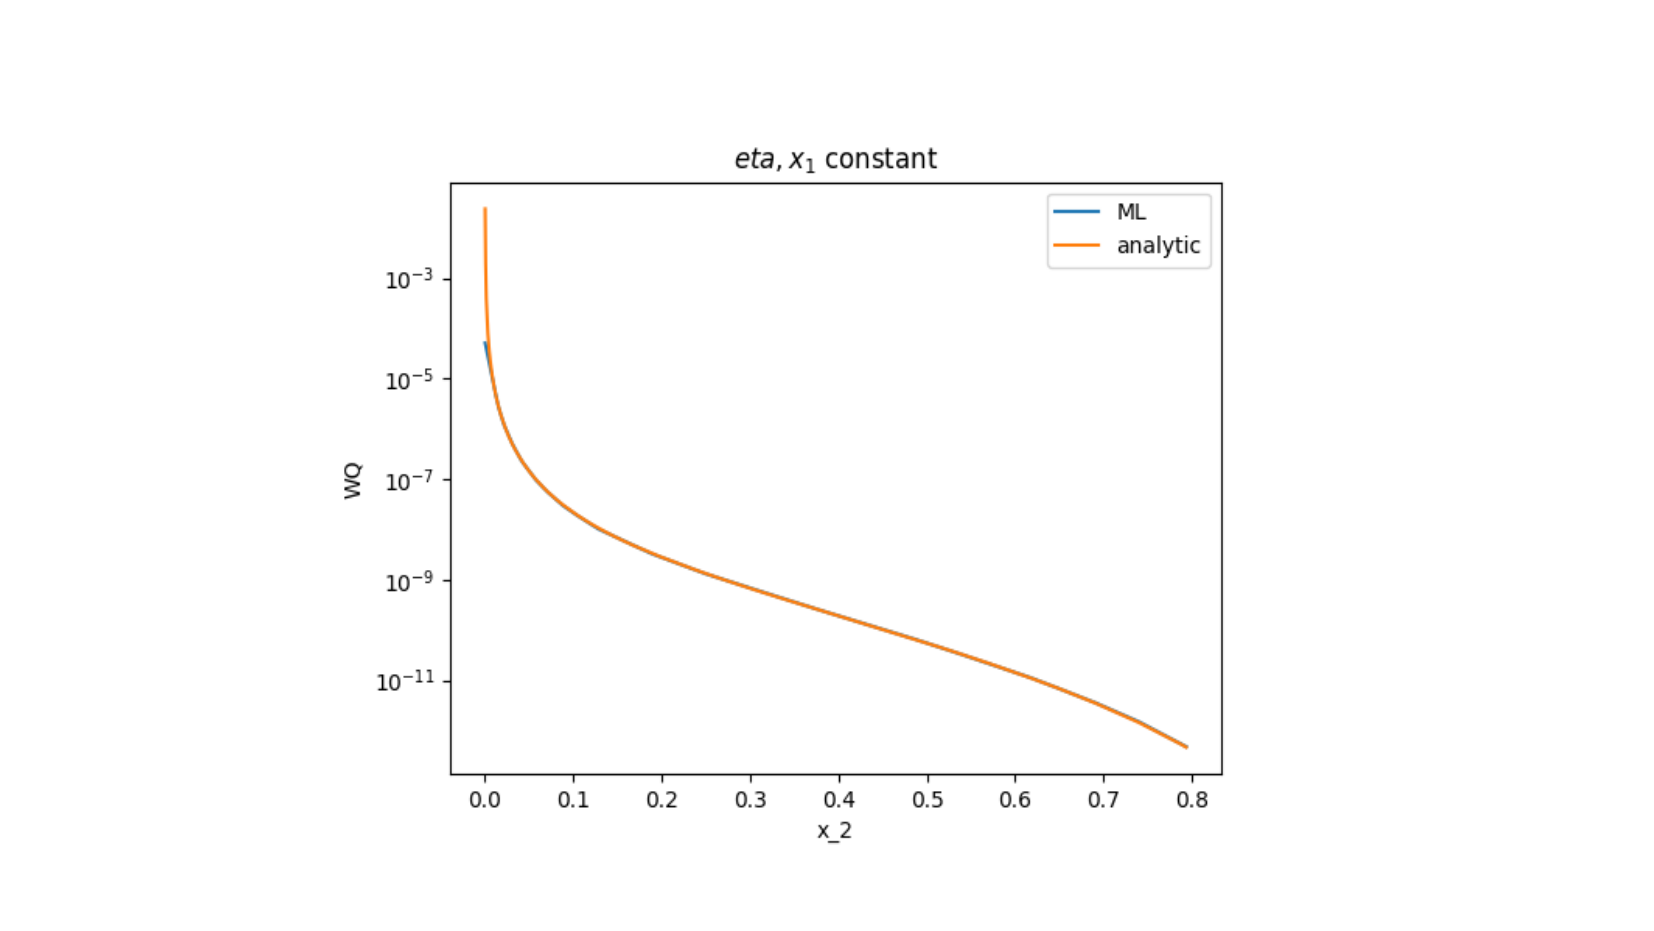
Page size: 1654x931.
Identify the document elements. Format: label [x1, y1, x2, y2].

picture [326, 90, 1321, 860]
